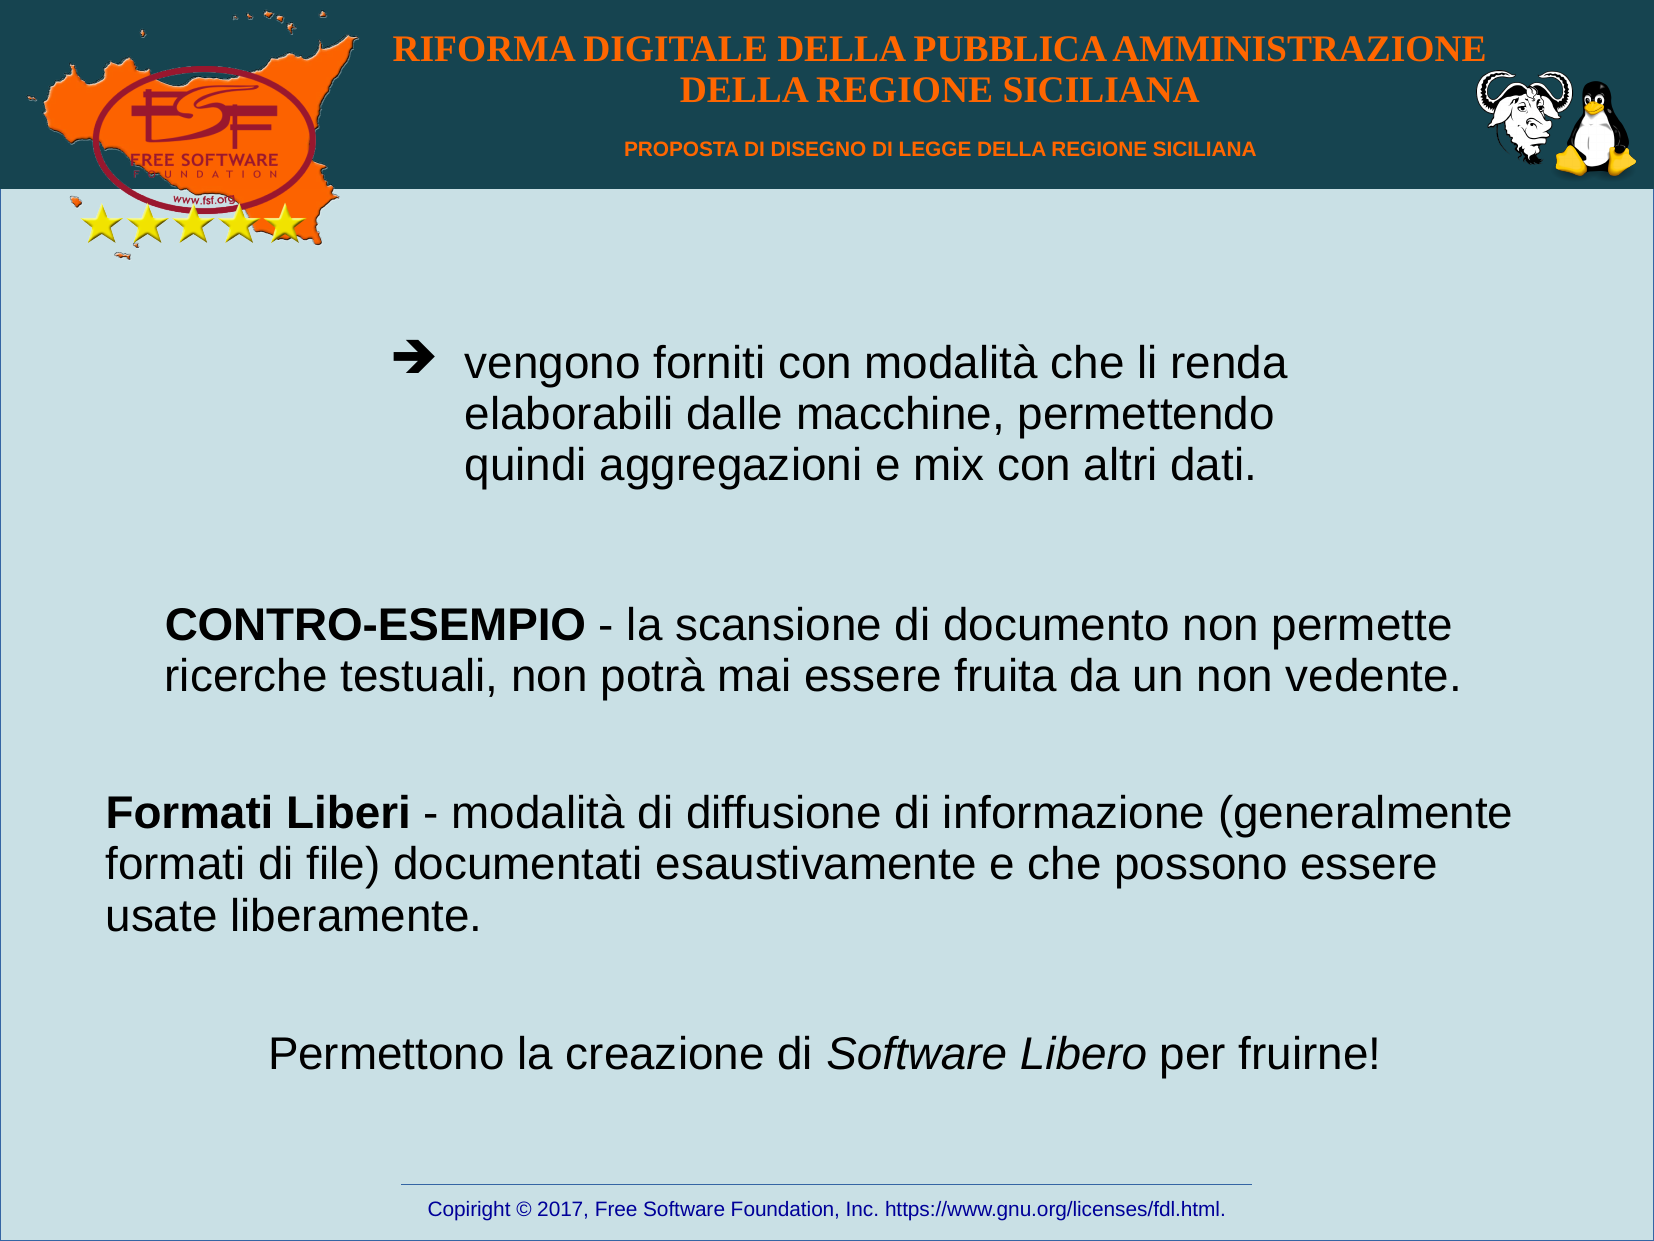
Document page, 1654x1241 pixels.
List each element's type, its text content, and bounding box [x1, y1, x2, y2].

text_box vengono forniti con modalità che li renda elaborabili dalle macchine, permettendo quindi aggregazioni e mix con altri dati. [375, 277, 1306, 526]
text_box CONTRO-ESEMPIO - la scansione di documento non permette ricerche testuali, non potrà mai essere fruita da un non vedente. [150, 591, 1501, 709]
picture [18, 0, 362, 306]
text_box Permettono la creazione di Software Libero per fruirne! [150, 1020, 1501, 1087]
text_box Formati Liberi - modalità di diffusione di informazione (generalmente formati di file) documentati esaustivamente e che possono essere usate liberamente. [90, 779, 1560, 949]
picture [1476, 70, 1636, 182]
